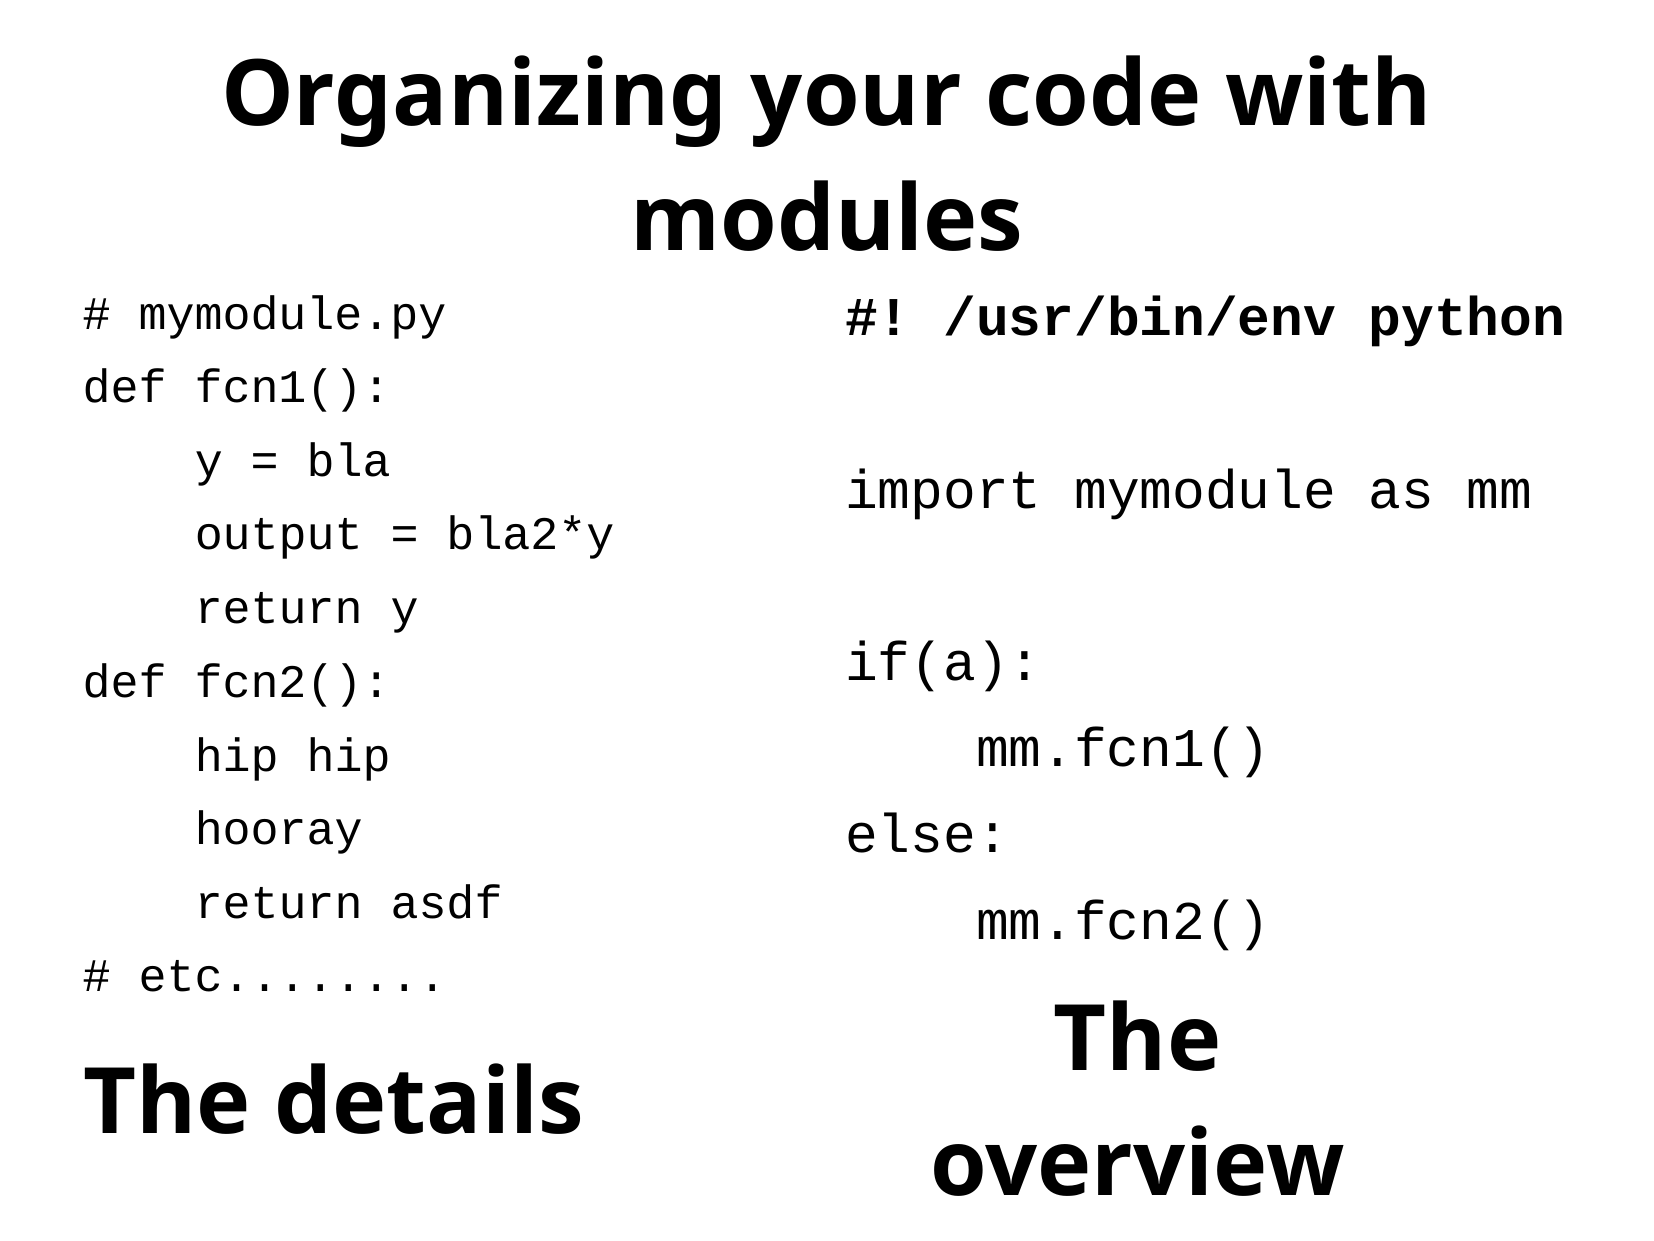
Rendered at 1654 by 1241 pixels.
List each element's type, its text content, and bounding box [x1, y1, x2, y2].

title Organizing your code with modules [82, 49, 1571, 257]
title The overview [850, 994, 1426, 1202]
list # mymodule.py def fcn1(): y = bla output = bla2*y return y def fcn2(): hip hip hooray return asdf # etc........ [82, 290, 809, 1010]
title The details [82, 994, 586, 1202]
list #! /usr/bin/env python import mymodule as mm if(a): mm.fcn1() else: mm.fcn2() [845, 290, 1572, 1010]
